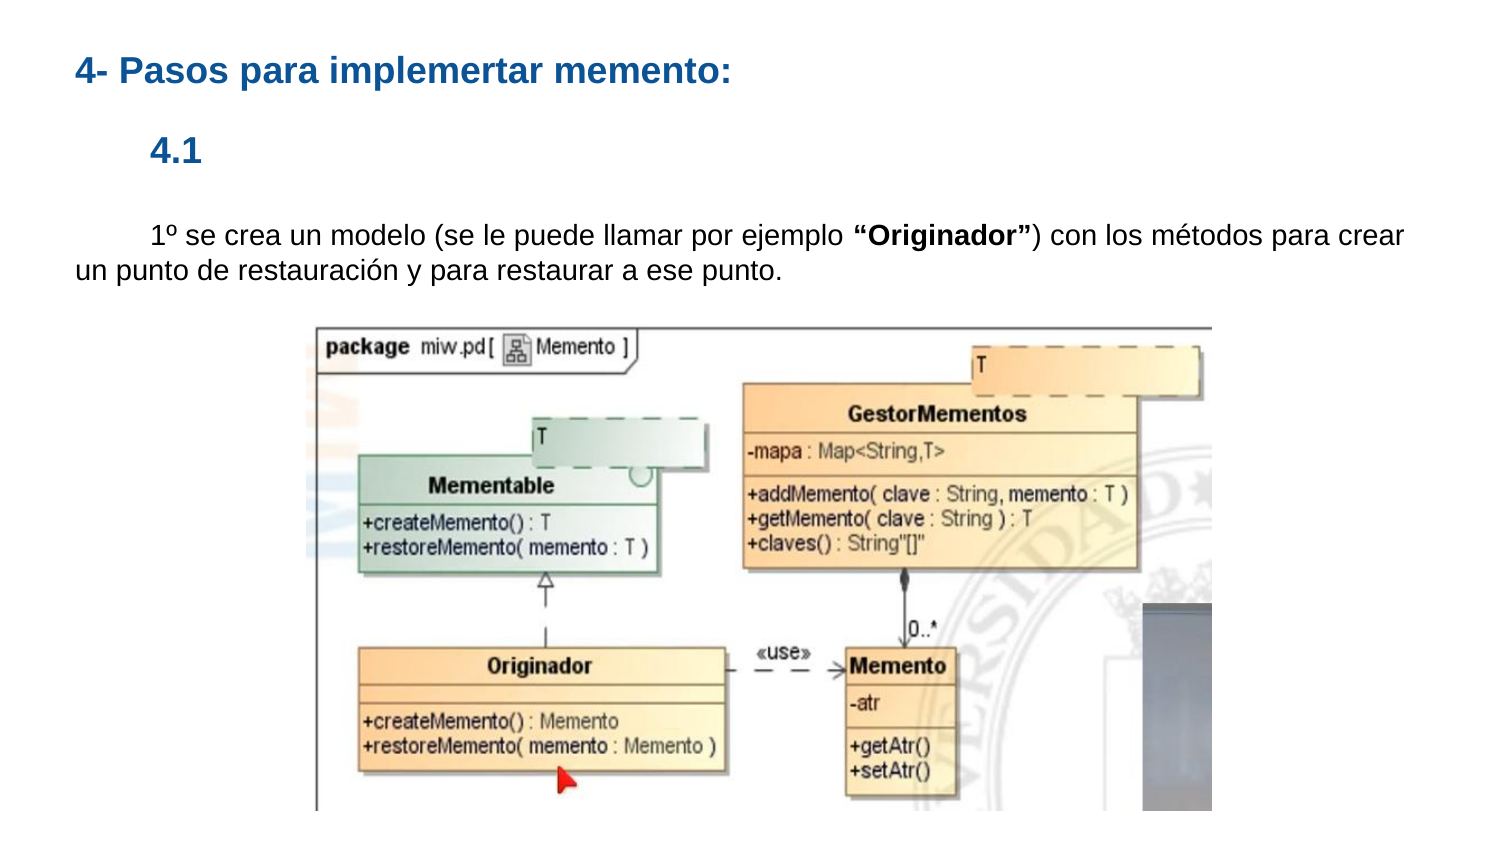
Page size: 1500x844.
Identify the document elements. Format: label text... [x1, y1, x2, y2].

list 4- Pasos para implemertar memento: 4.1 1º se crea un modelo (se le puede llamar por ejemplo “Originador”) con los métodos para crear un punto de restauración y para restaurar a ese punto. [60, 31, 1458, 300]
picture [306, 316, 1212, 811]
